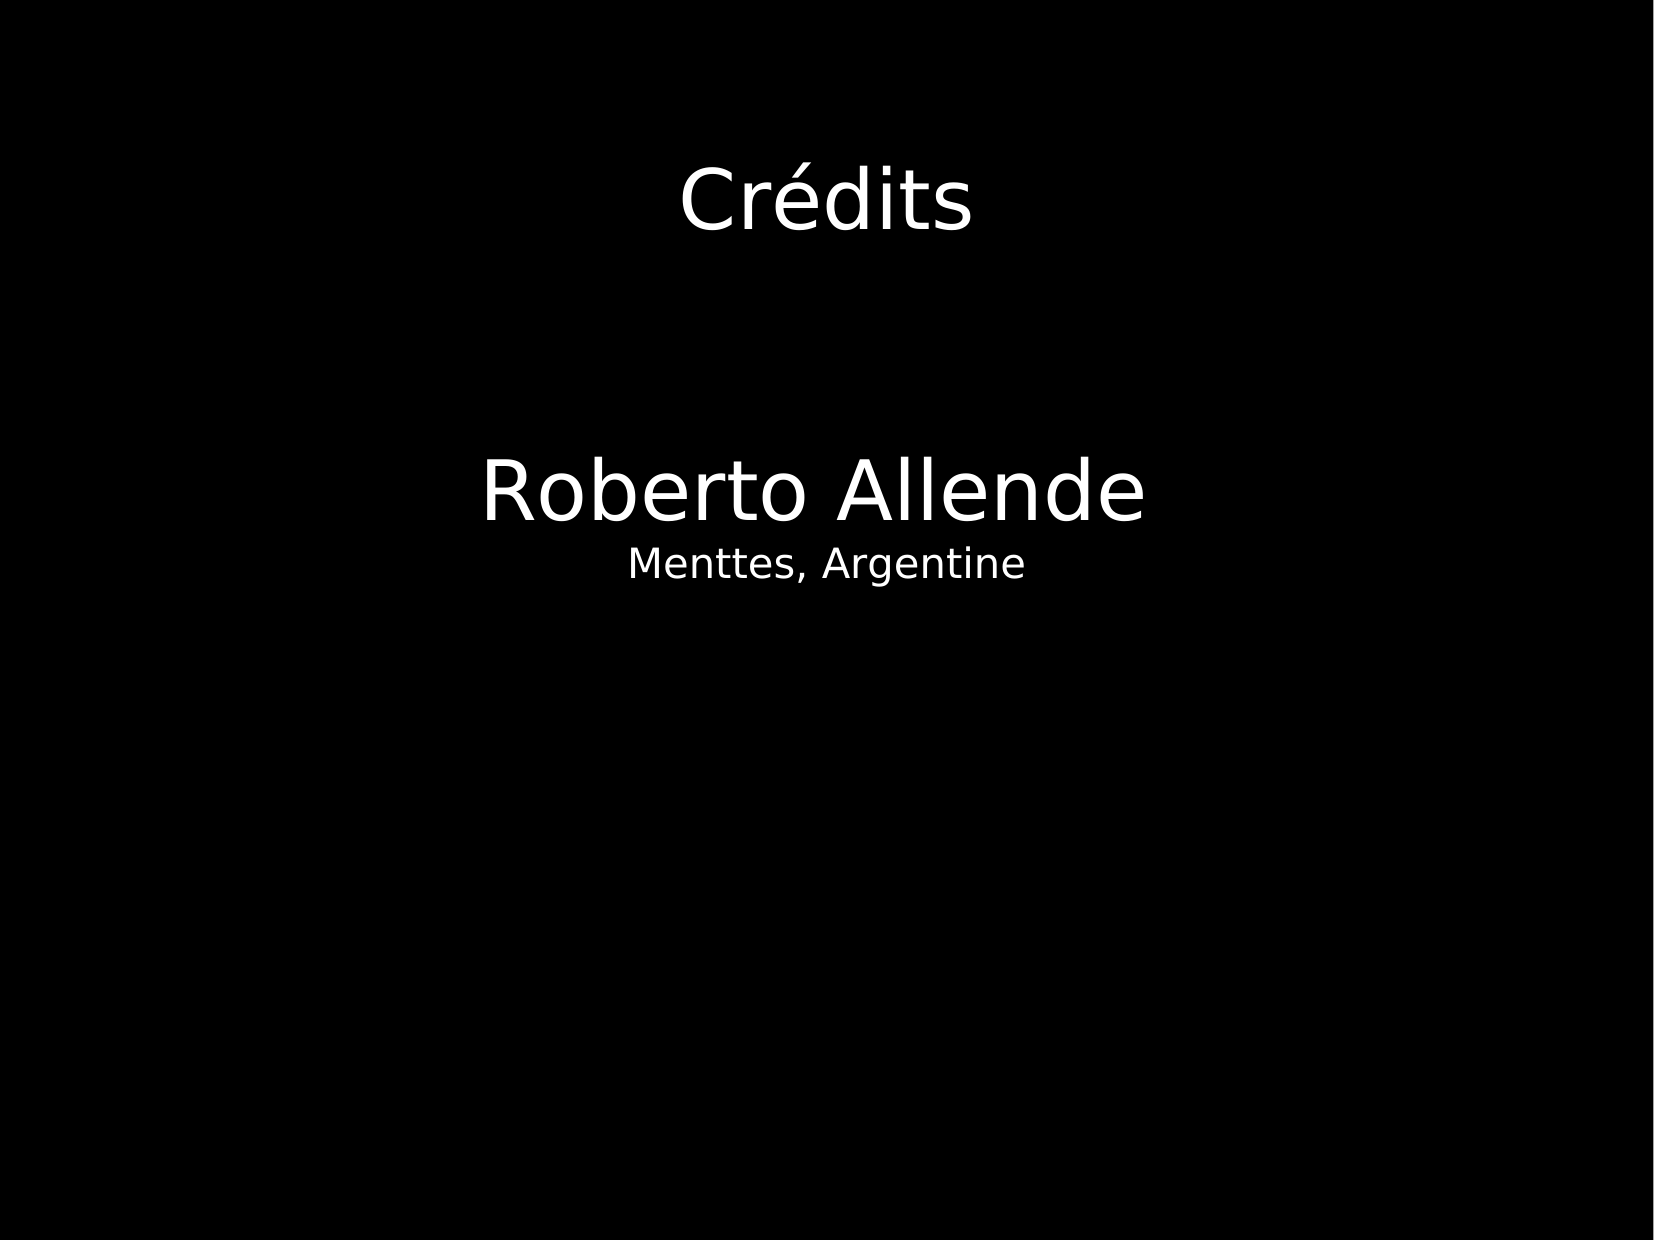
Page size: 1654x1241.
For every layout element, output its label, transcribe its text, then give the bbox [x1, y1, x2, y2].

text_box Crédits Roberto Allende Menttes, Argentine [0, 0, 1654, 838]
